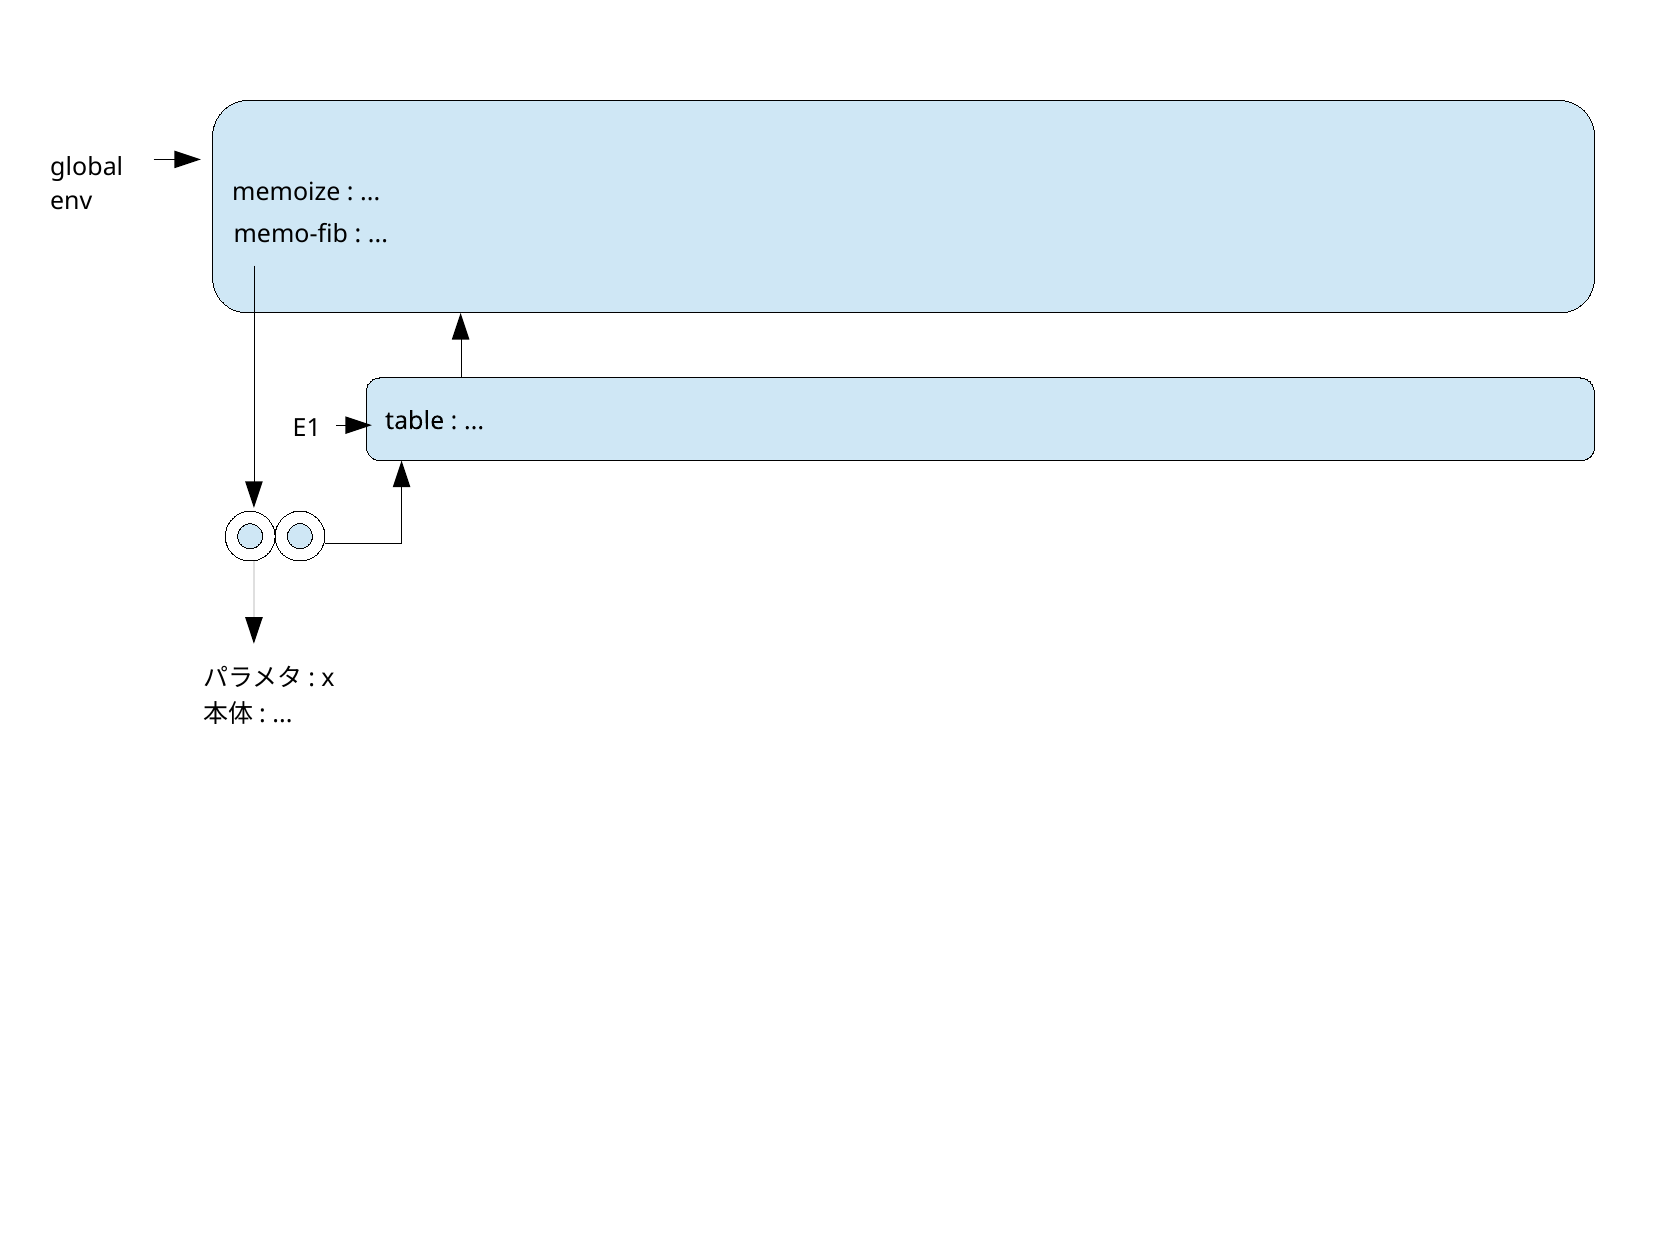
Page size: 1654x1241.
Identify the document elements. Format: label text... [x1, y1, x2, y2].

text_box table : ... [366, 377, 1595, 461]
text_box [225, 511, 325, 561]
text_box E1 [278, 402, 337, 443]
text_box memoize : ... [217, 166, 394, 207]
text_box パラメタ : x 本体 : ... [188, 649, 429, 715]
text_box [212, 100, 1595, 313]
text_box memo-fib : ... [218, 208, 403, 249]
text_box global env [35, 141, 139, 207]
